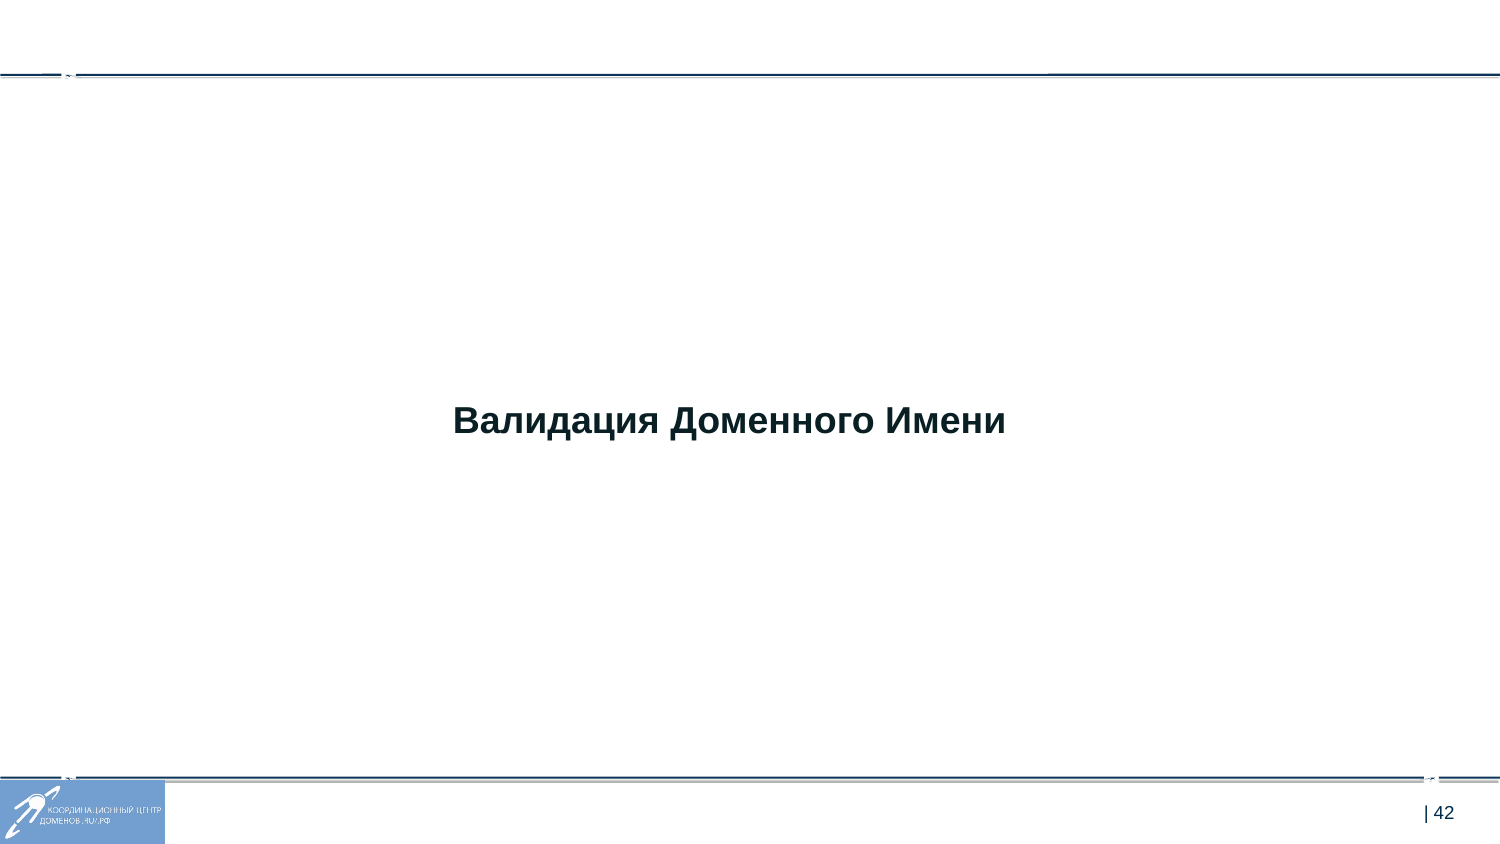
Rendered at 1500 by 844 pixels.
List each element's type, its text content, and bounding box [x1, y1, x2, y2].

picture [0, 779, 166, 844]
title Валидация Доменного Имени [72, 381, 1388, 437]
